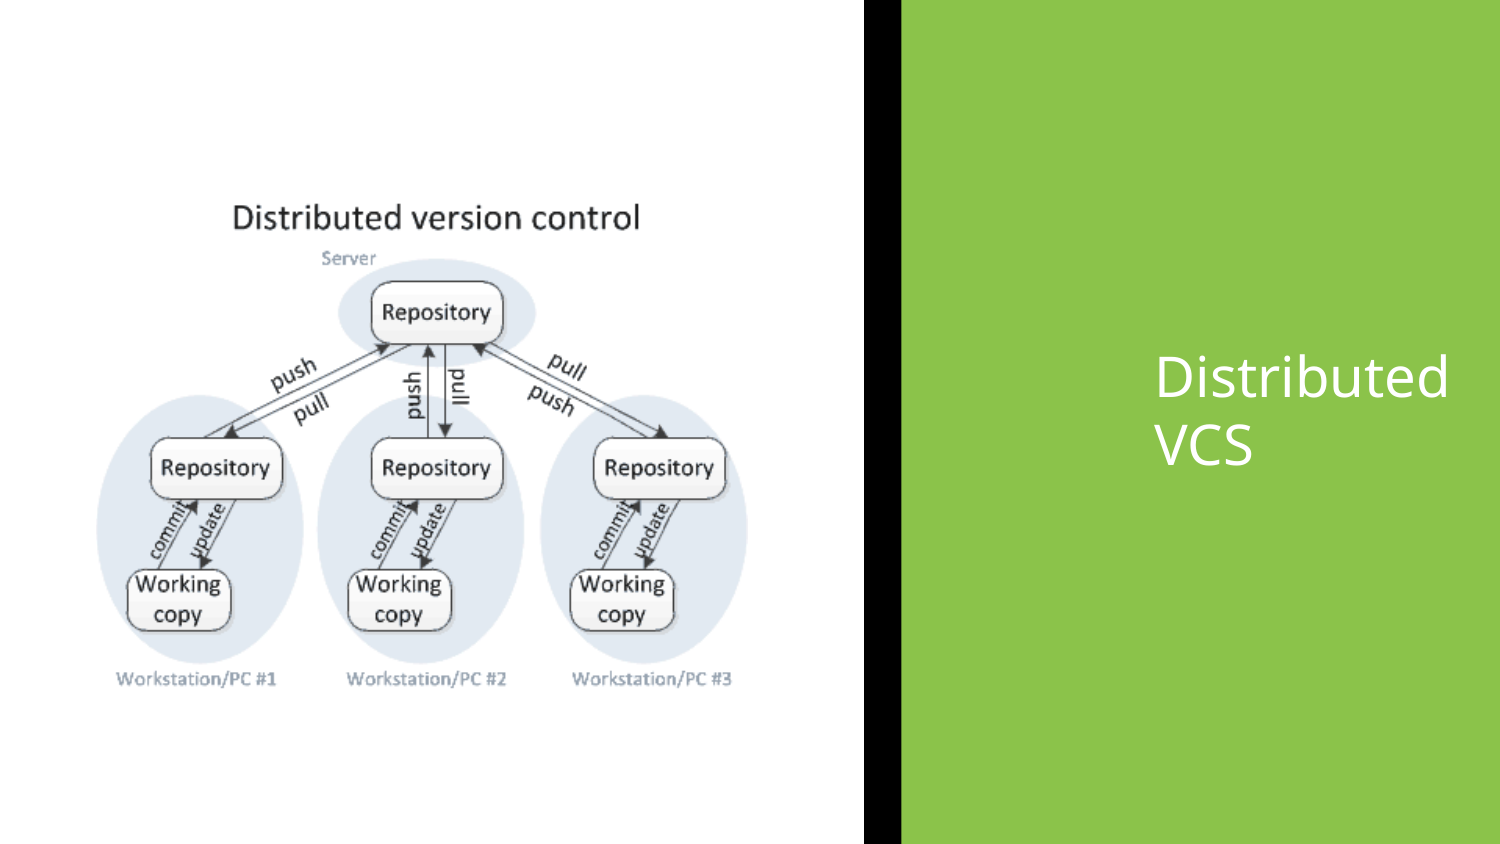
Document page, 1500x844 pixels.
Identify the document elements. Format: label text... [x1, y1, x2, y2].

text_box Distributed VCS [1139, 333, 1500, 484]
picture [96, 190, 748, 693]
list [47, 94, 797, 725]
title [1036, 158, 1399, 725]
